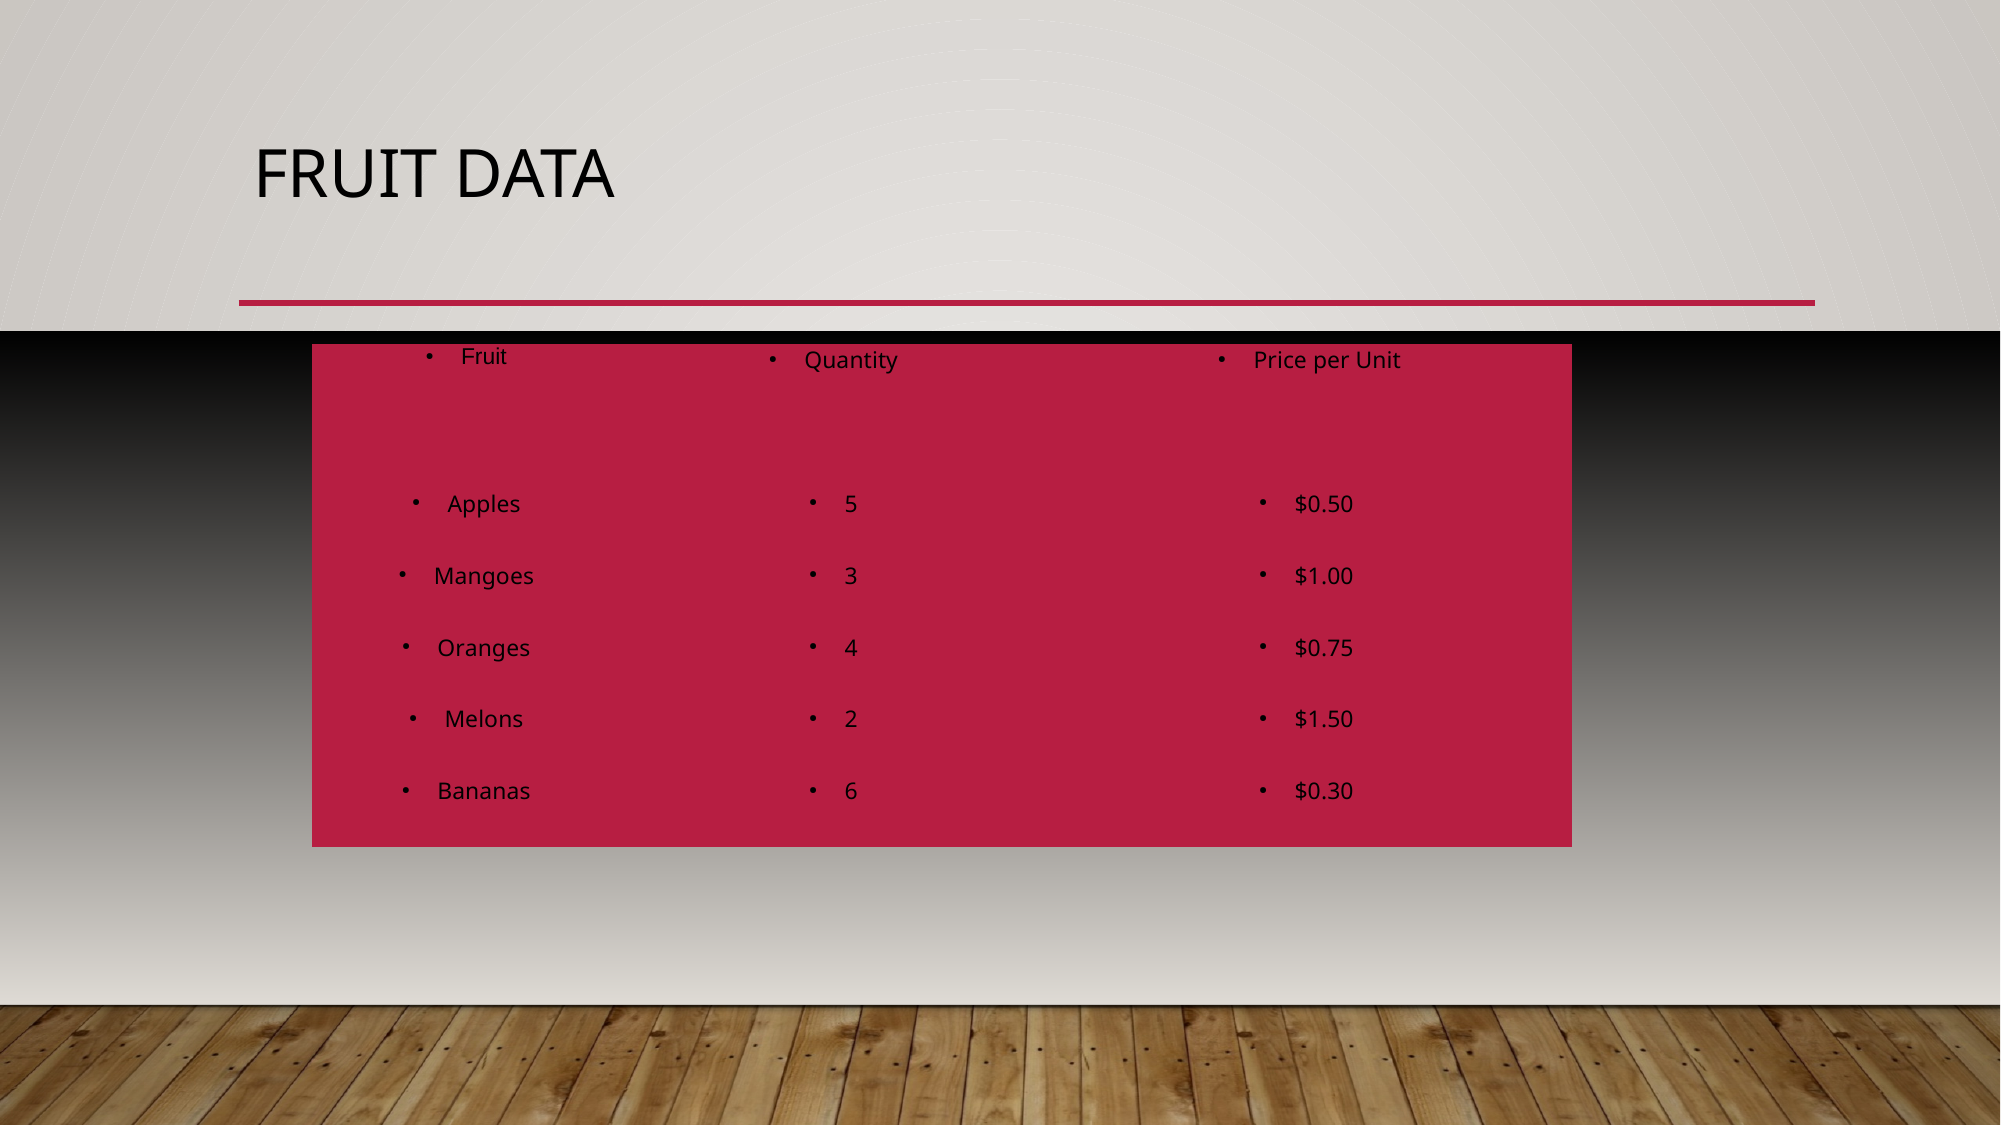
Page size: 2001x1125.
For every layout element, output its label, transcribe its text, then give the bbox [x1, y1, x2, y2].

table_cell 3 [620, 560, 1047, 632]
table_cell Bananas [312, 775, 620, 847]
table_cell Apples [312, 488, 620, 560]
table_cell Melons [312, 703, 620, 775]
table_cell 6 [620, 775, 1047, 847]
table_cell 2 [620, 703, 1047, 775]
table_cell $0.30 [1047, 775, 1572, 847]
table_cell 5 [620, 488, 1047, 560]
table_cell Oranges [312, 632, 620, 703]
table_cell 4 [620, 632, 1047, 703]
table_cell Mangoes [312, 560, 620, 632]
table_cell $1.00 [1047, 560, 1572, 632]
title Fruit Data [238, 131, 1814, 305]
table_header Price per Unit [1047, 344, 1572, 488]
table_cell $1.50 [1047, 703, 1572, 775]
table_header Quantity [620, 344, 1047, 488]
table_cell $0.50 [1047, 488, 1572, 560]
table_header Fruit [312, 344, 620, 488]
table_cell $0.75 [1047, 632, 1572, 703]
